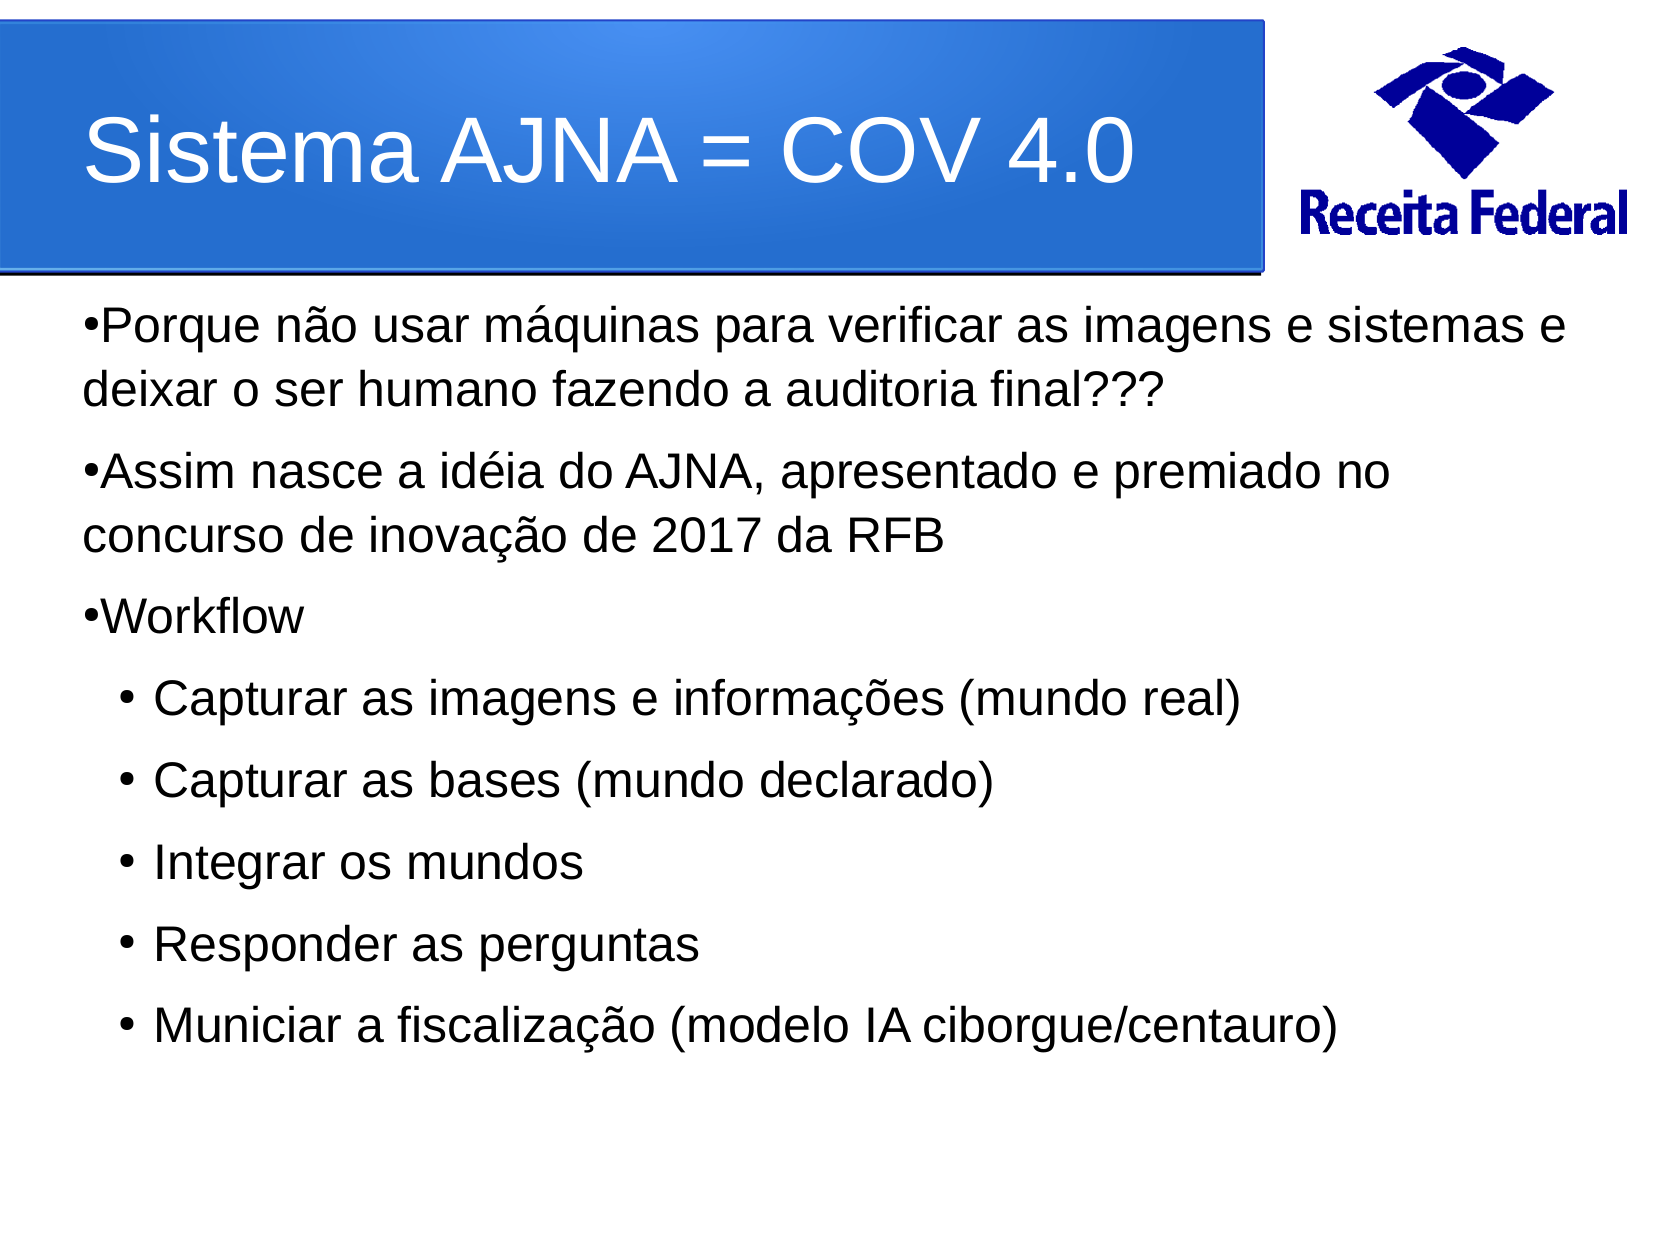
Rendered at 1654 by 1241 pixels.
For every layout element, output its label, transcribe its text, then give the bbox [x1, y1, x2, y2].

picture [1299, 47, 1629, 237]
title Sistema AJNA = COV 4.0 [82, 47, 1235, 252]
subtitle Porque não usar máquinas para verificar as imagens e sistemas e deixar o ser humano fazendo a auditoria final??? Assim nasce a idéia do AJNA, apresentado e premiado no concurso de inovação de 2017 da RFB Workflow Capturar as imagens e informações (mundo real) Capturar as bases (mundo declarado) Integrar os mundos Responder as perguntas Municiar a fiscalização (modelo IA ciborgue/centauro) [82, 289, 1571, 1134]
